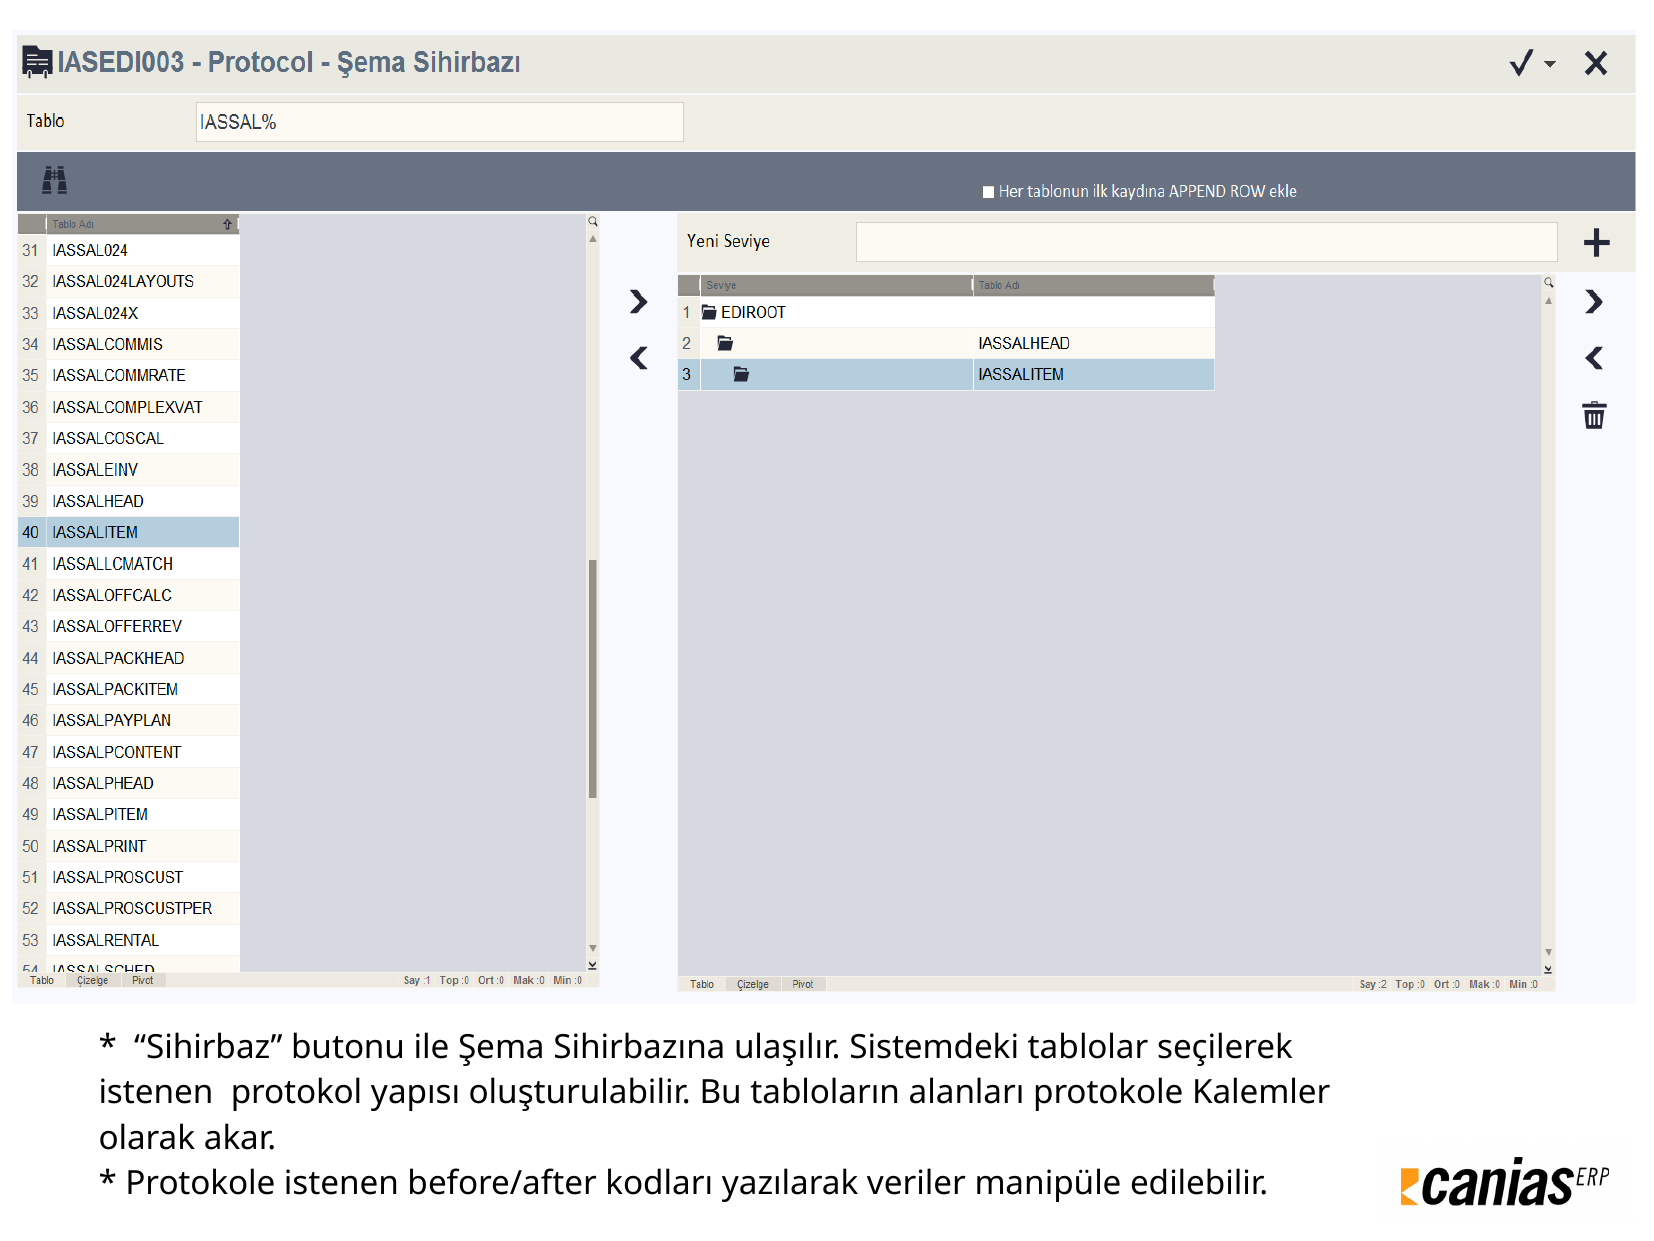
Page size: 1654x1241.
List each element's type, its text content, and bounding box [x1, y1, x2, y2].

text_box * “Sihirbaz” butonu ile Şema Sihirbazına ulaşılır. Sistemdeki tablolar seçilerek istenen protokol yapısı oluşturulabilir. Bu tabloların alanları protokole Kalemler olarak akar. * Protokole istenen before/after kodları yazılarak veriler manipüle edilebilir. [83, 1015, 1376, 1182]
picture [1375, 1139, 1635, 1223]
picture [12, 30, 1636, 1004]
